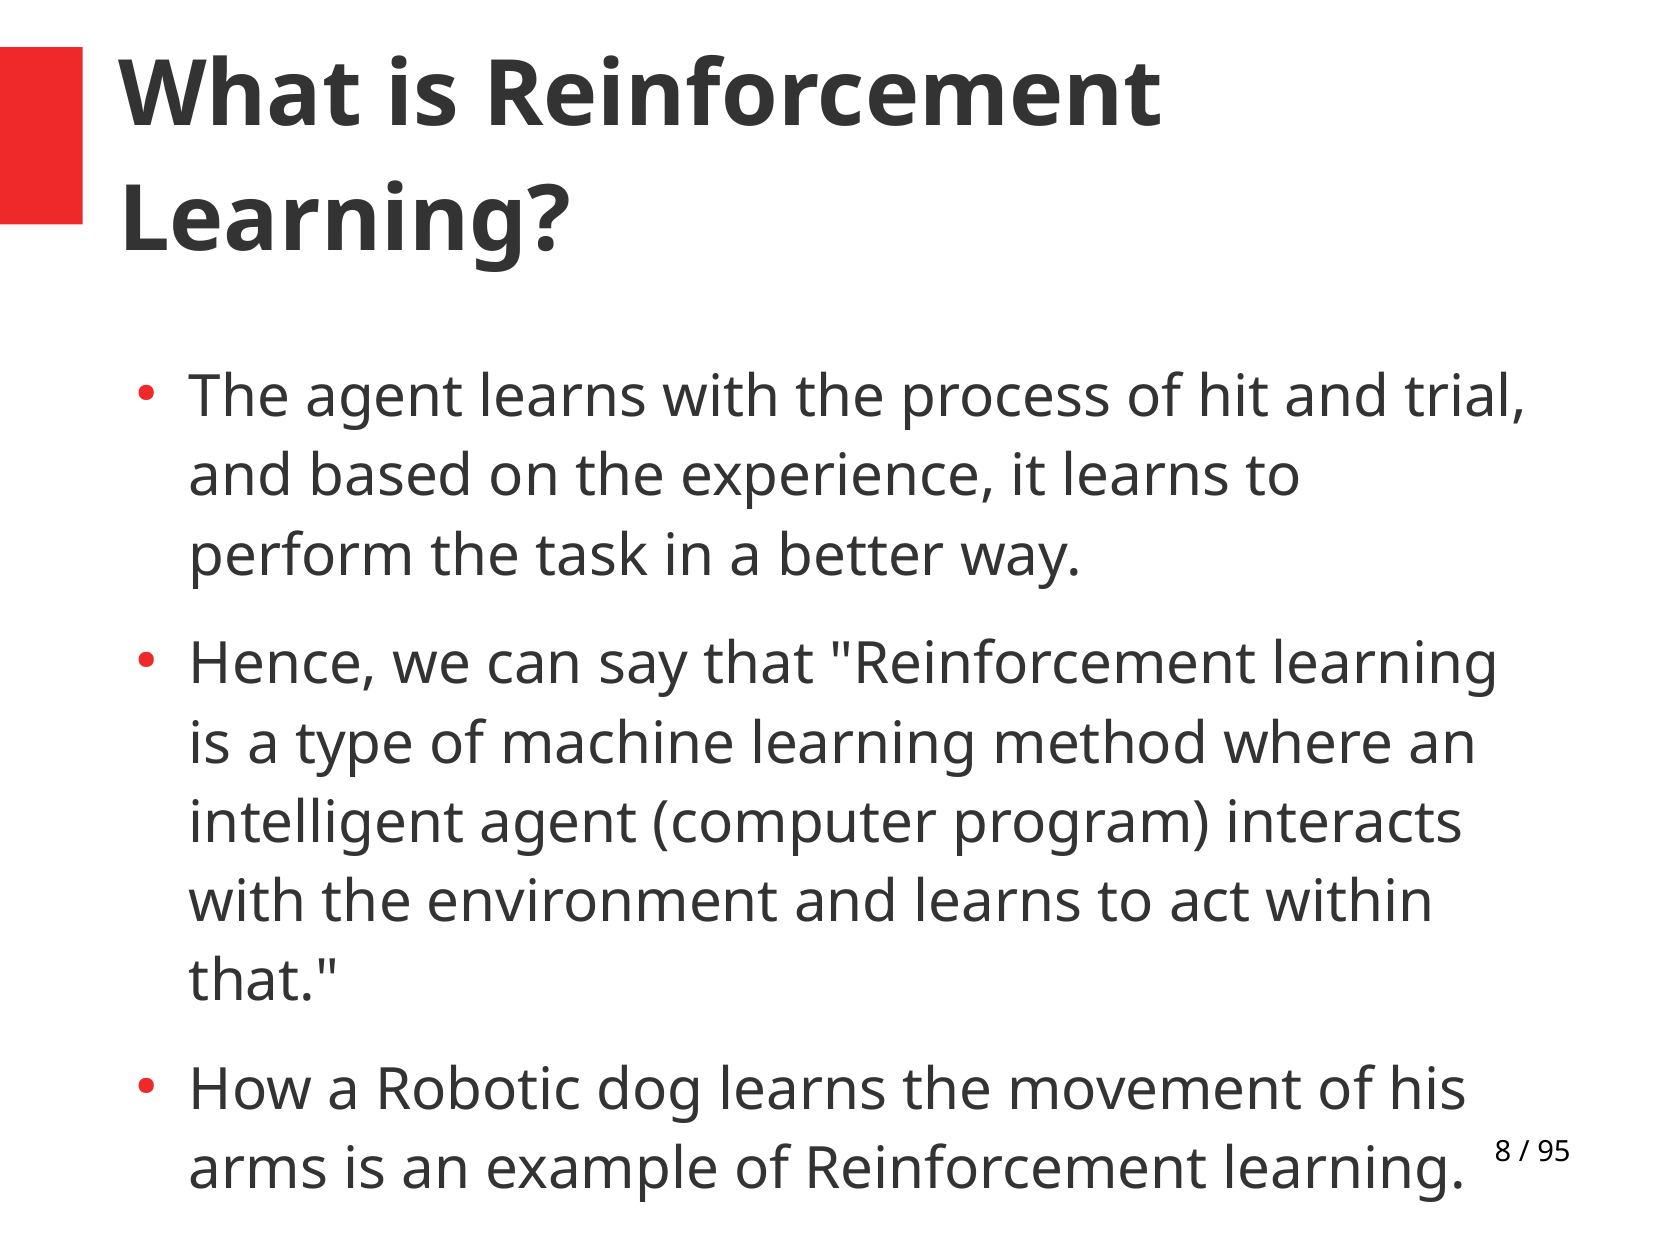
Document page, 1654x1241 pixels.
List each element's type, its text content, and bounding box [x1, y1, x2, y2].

list The agent learns with the process of hit and trial, and based on the experience, it learns to perform the task in a better way. Hence, we can say that "Reinforcement learning is a type of machine learning method where an intelligent agent (computer program) interacts with the environment and learns to act within that." How a Robotic dog learns the movement of his arms is an example of Reinforcement learning. [118, 354, 1536, 1074]
title What is Reinforcement Learning? [118, 28, 1571, 278]
